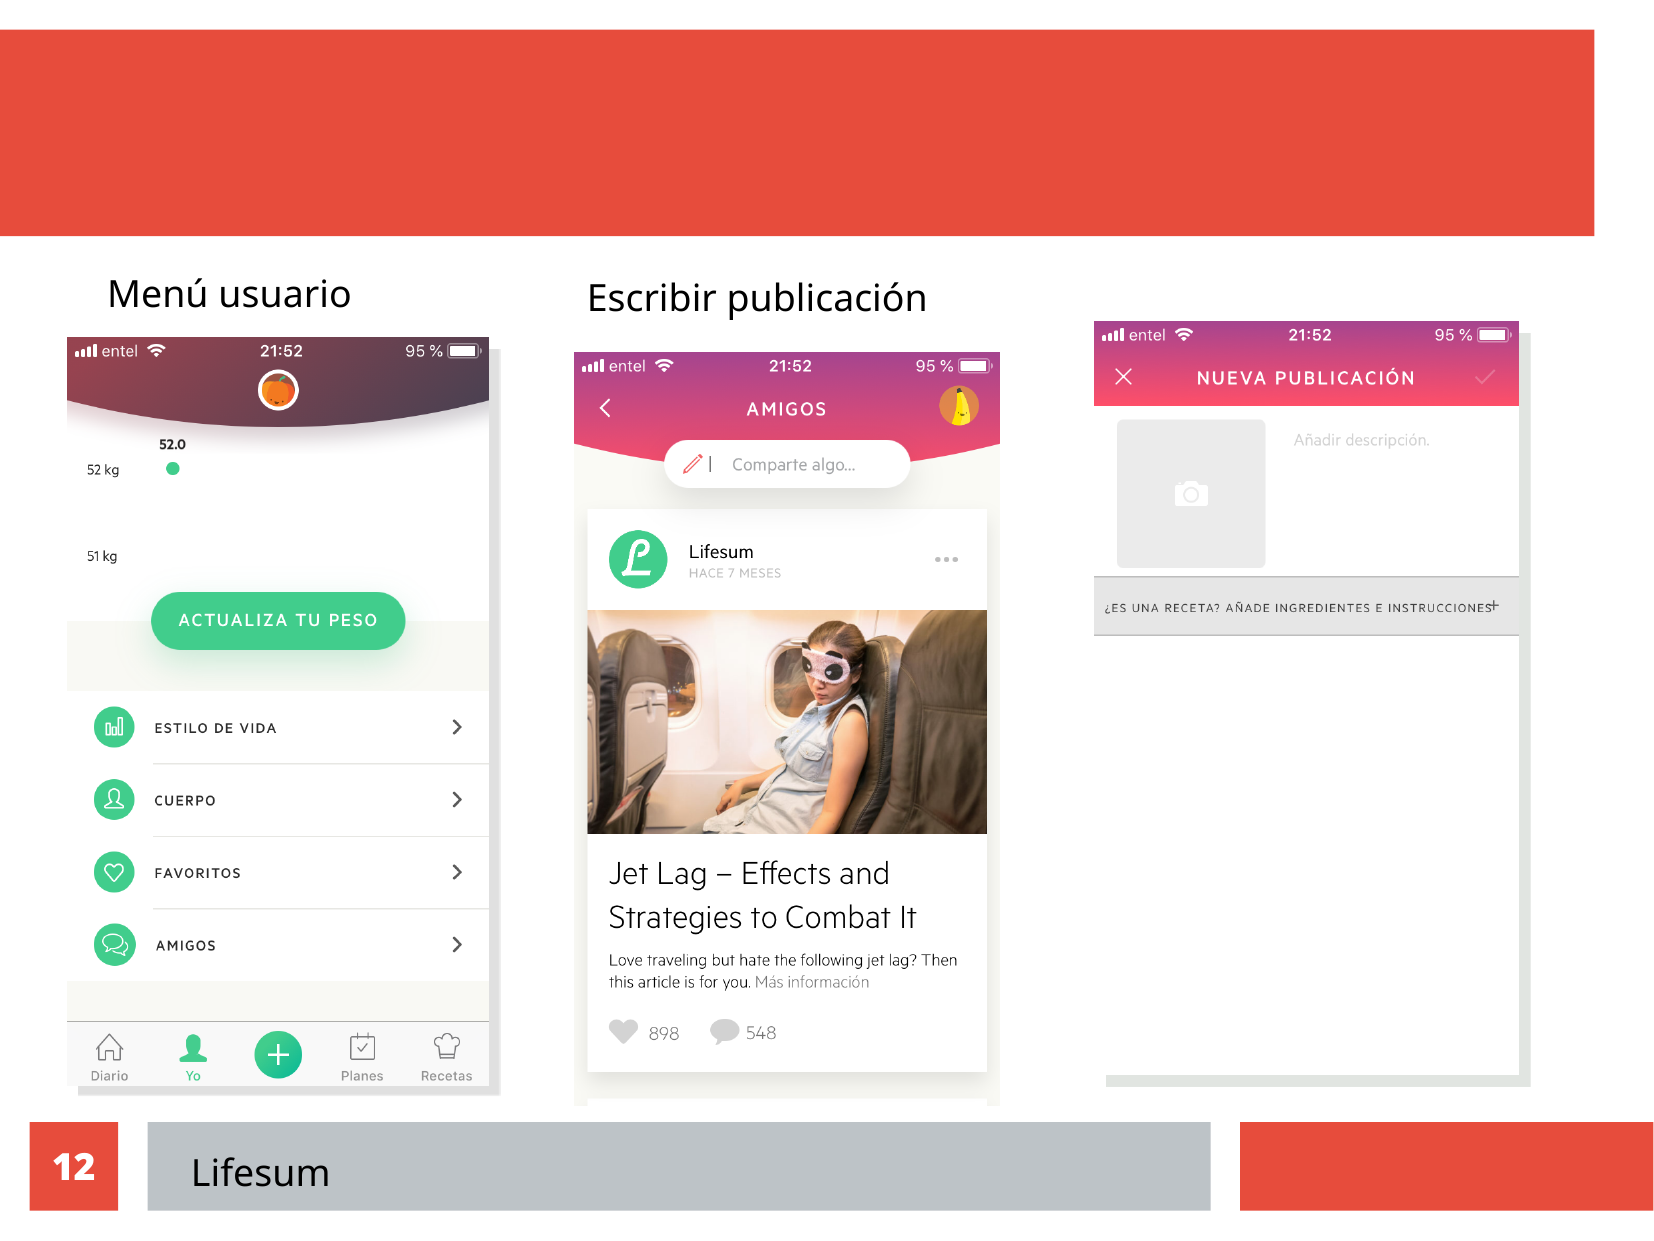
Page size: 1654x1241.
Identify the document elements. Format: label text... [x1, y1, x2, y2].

text_box Lifesum [176, 1139, 828, 1198]
picture [67, 337, 489, 1086]
text_box Menú usuario [92, 259, 520, 319]
picture [1094, 321, 1519, 1075]
text_box Escribir publicación [572, 264, 986, 323]
picture [574, 352, 1000, 1106]
